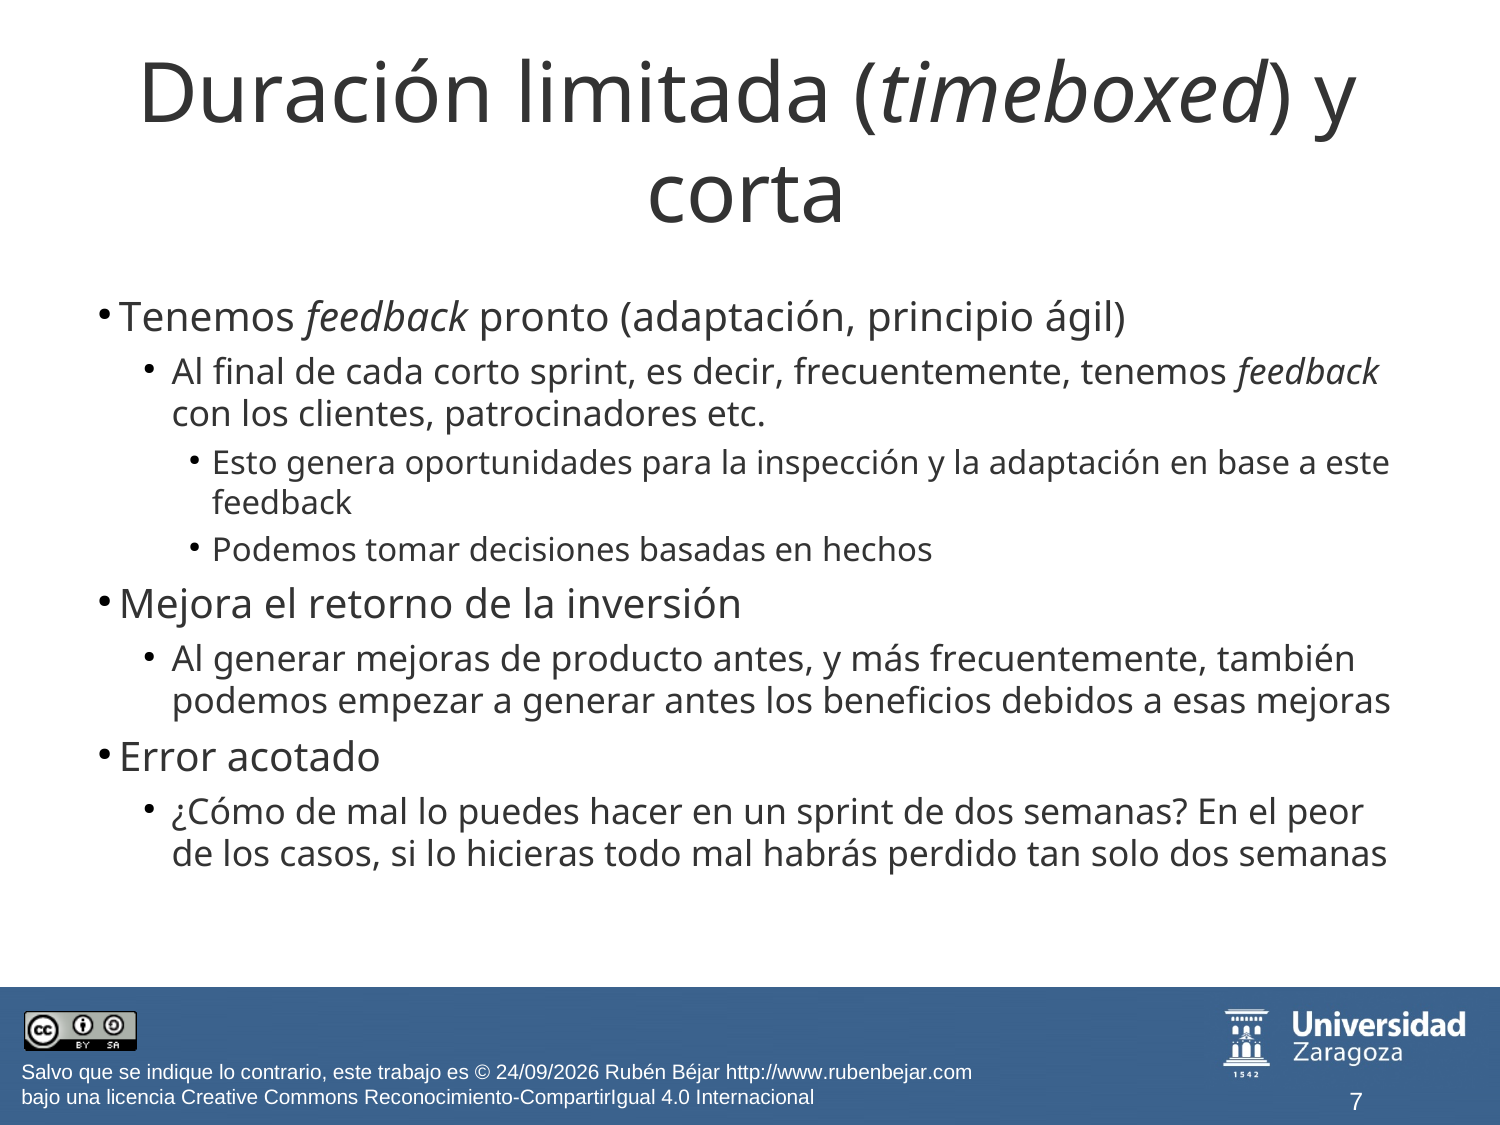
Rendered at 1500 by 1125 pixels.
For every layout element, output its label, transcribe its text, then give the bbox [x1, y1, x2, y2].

list Tenemos feedback pronto (adaptación, principio ágil) Al final de cada corto sprint, es decir, frecuentemente, tenemos feedback con los clientes, patrocinadores etc. Esto genera oportunidades para la inspección y la adaptación en base a este feedback Podemos tomar decisiones basadas en hechos Mejora el retorno de la inversión Al generar mejoras de producto antes, y más frecuentemente, también podemos empezar a generar antes los beneficios debidos a esas mejoras Error acotado ¿Cómo de mal lo puedes hacer en un sprint de dos semanas? En el peor de los casos, si lo hicieras todo mal habrás perdido tan solo dos semanas [82, 283, 1418, 957]
picture [0, 987, 1500, 1125]
title Duración limitada (timeboxed) y corta [75, 20, 1420, 257]
